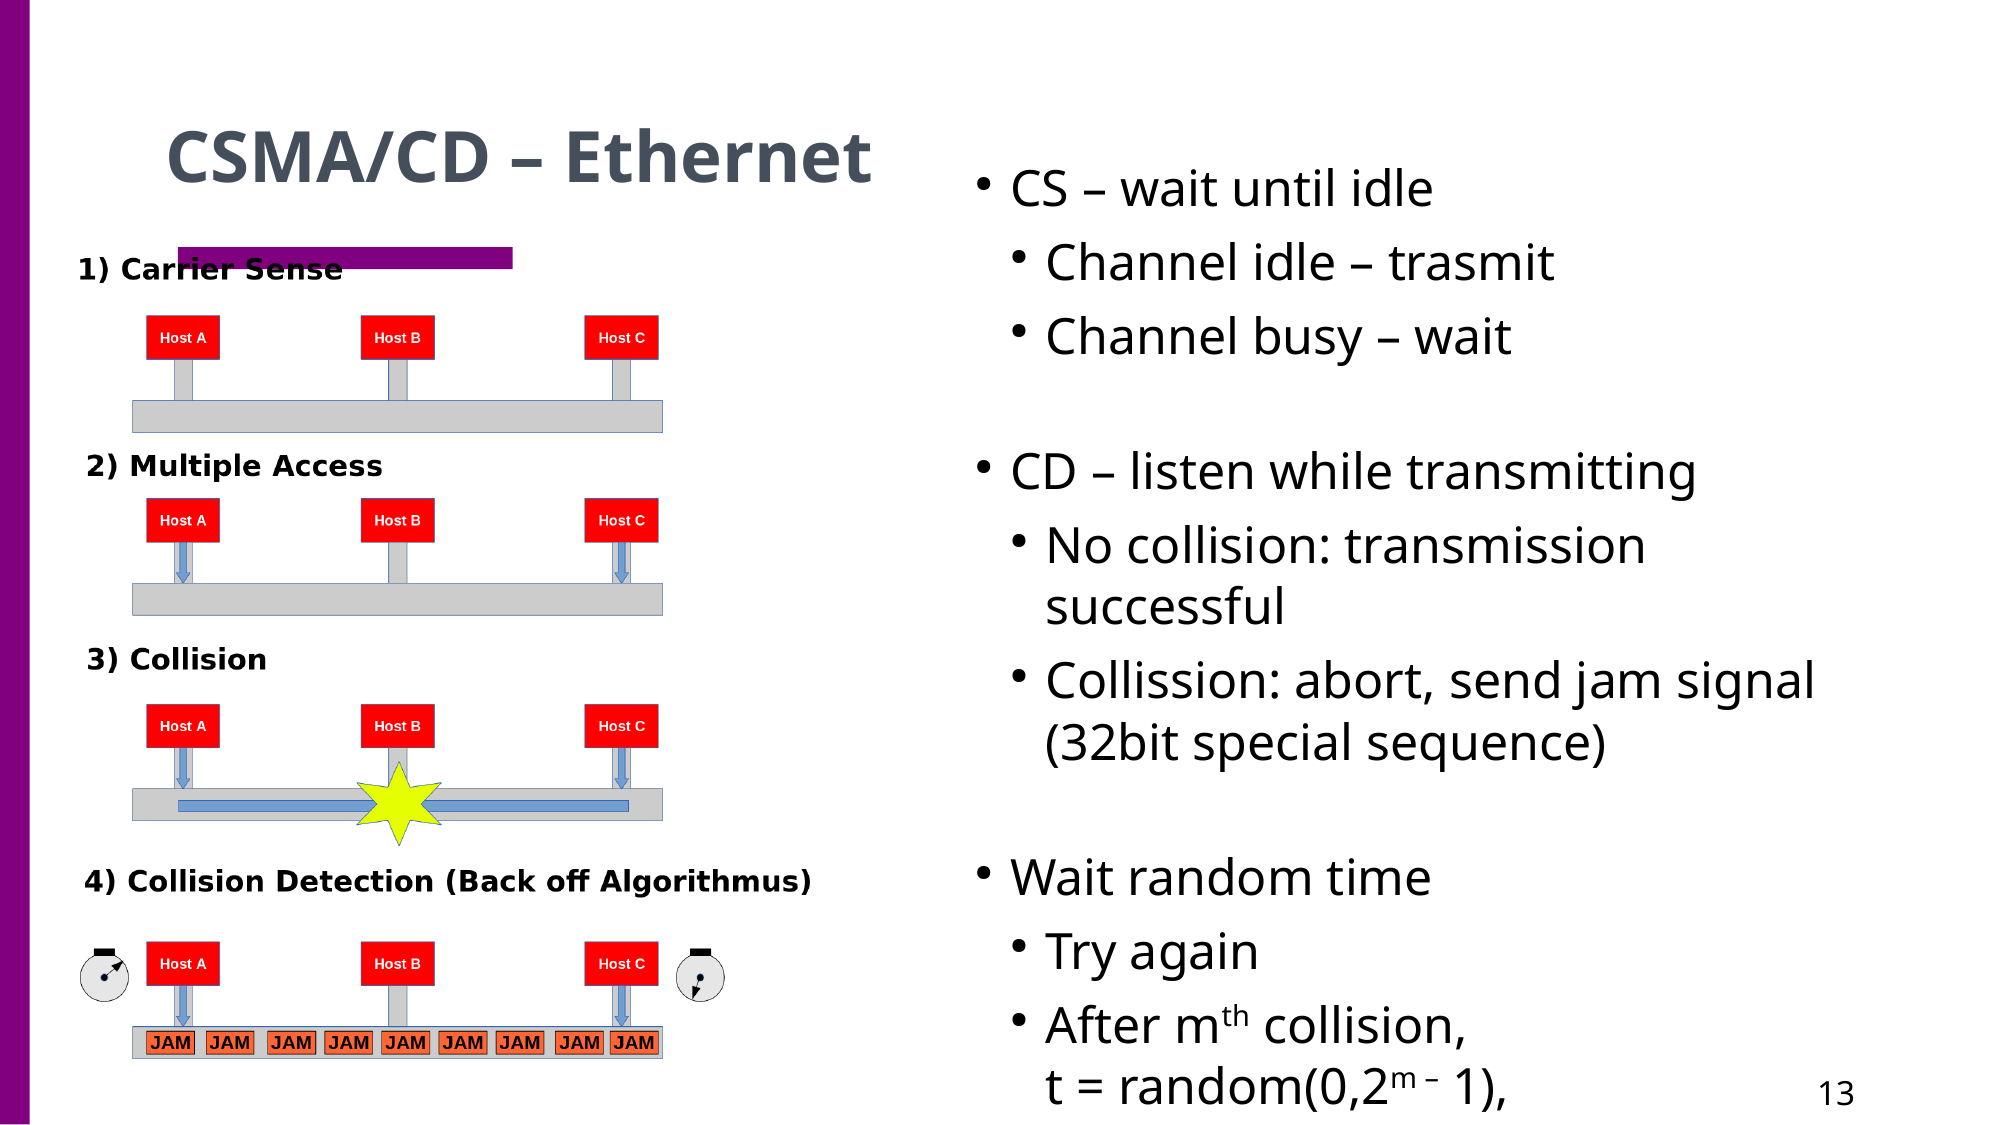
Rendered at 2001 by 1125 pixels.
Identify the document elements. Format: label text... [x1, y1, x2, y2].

text_box CS – wait until idle Channel idle – trasmit Channel busy – wait CD – listen while transmitting No collision: transmission successful Collission: abort, send jam signal (32bit special sequence) Wait random time Try again After mth collision, t = random(0,2m – 1), Wait t*512 bit times before retry [960, 150, 1915, 1125]
text_box CSMA/CD – Ethernet [151, 0, 1849, 212]
picture [55, 224, 820, 1125]
